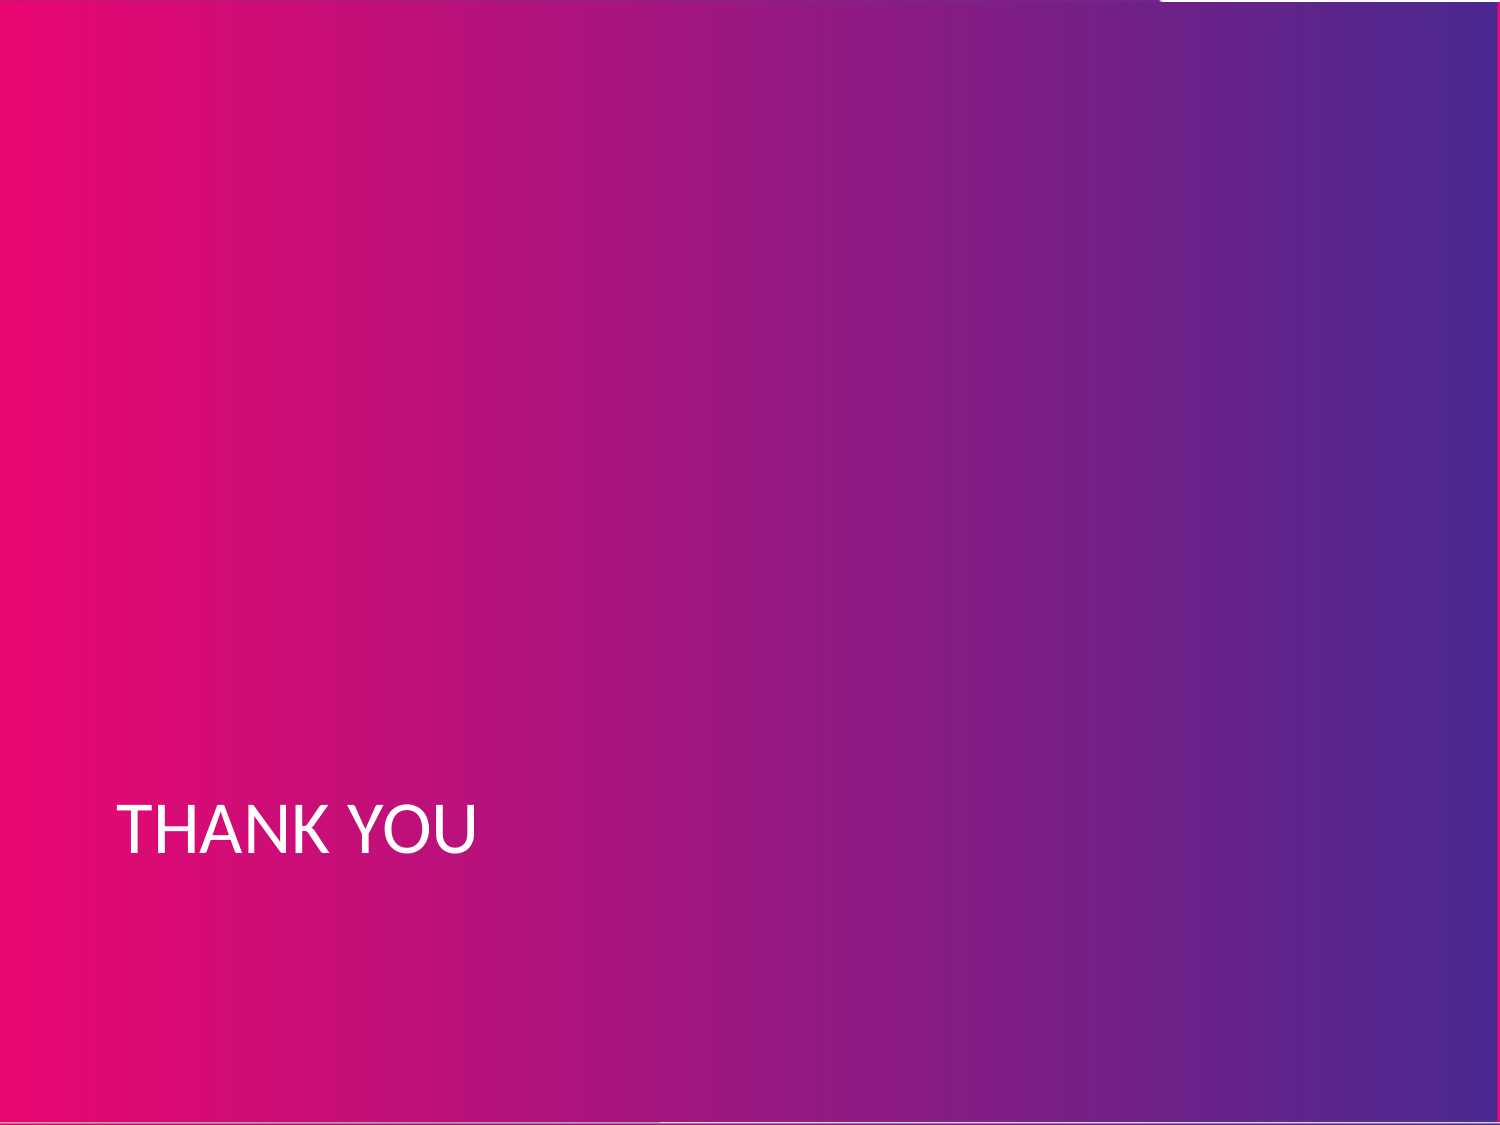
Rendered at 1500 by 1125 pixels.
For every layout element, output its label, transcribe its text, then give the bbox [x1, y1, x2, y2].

text_box THANK YOU [102, 771, 570, 876]
picture [0, 0, 1500, 1125]
